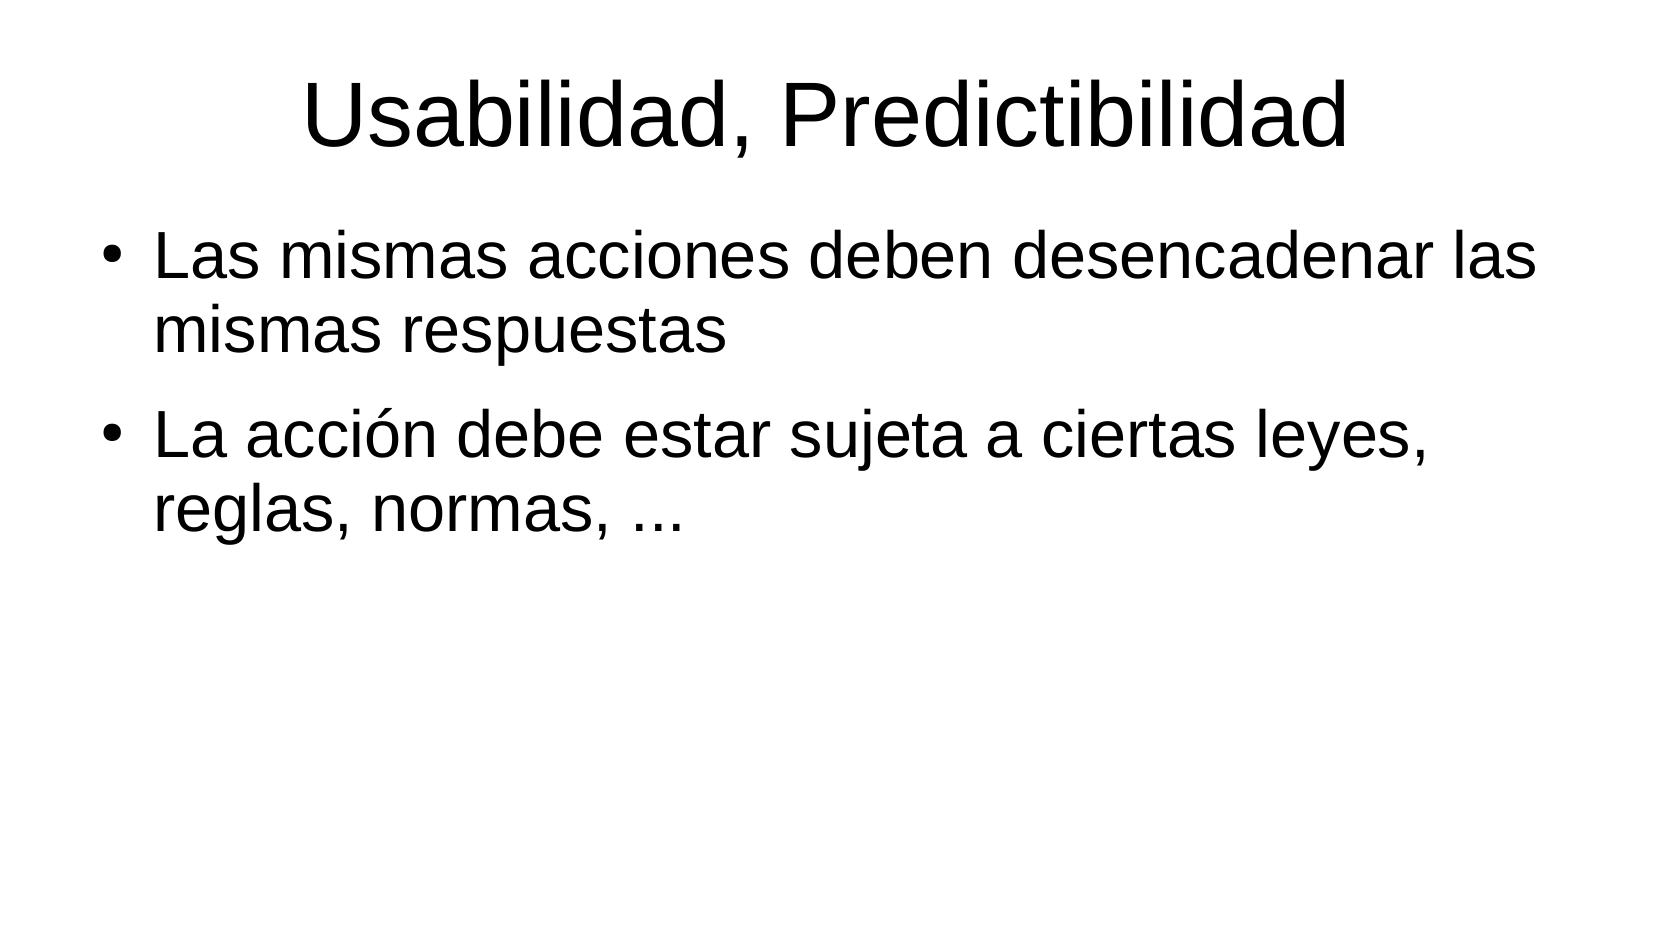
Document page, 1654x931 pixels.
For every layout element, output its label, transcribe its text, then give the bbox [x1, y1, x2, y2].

title Usabilidad, Predictibilidad [82, 37, 1571, 193]
list Las mismas acciones deben desencadenar las mismas respuestas La acción debe estar sujeta a ciertas leyes, reglas, normas, ... [82, 217, 1571, 758]
